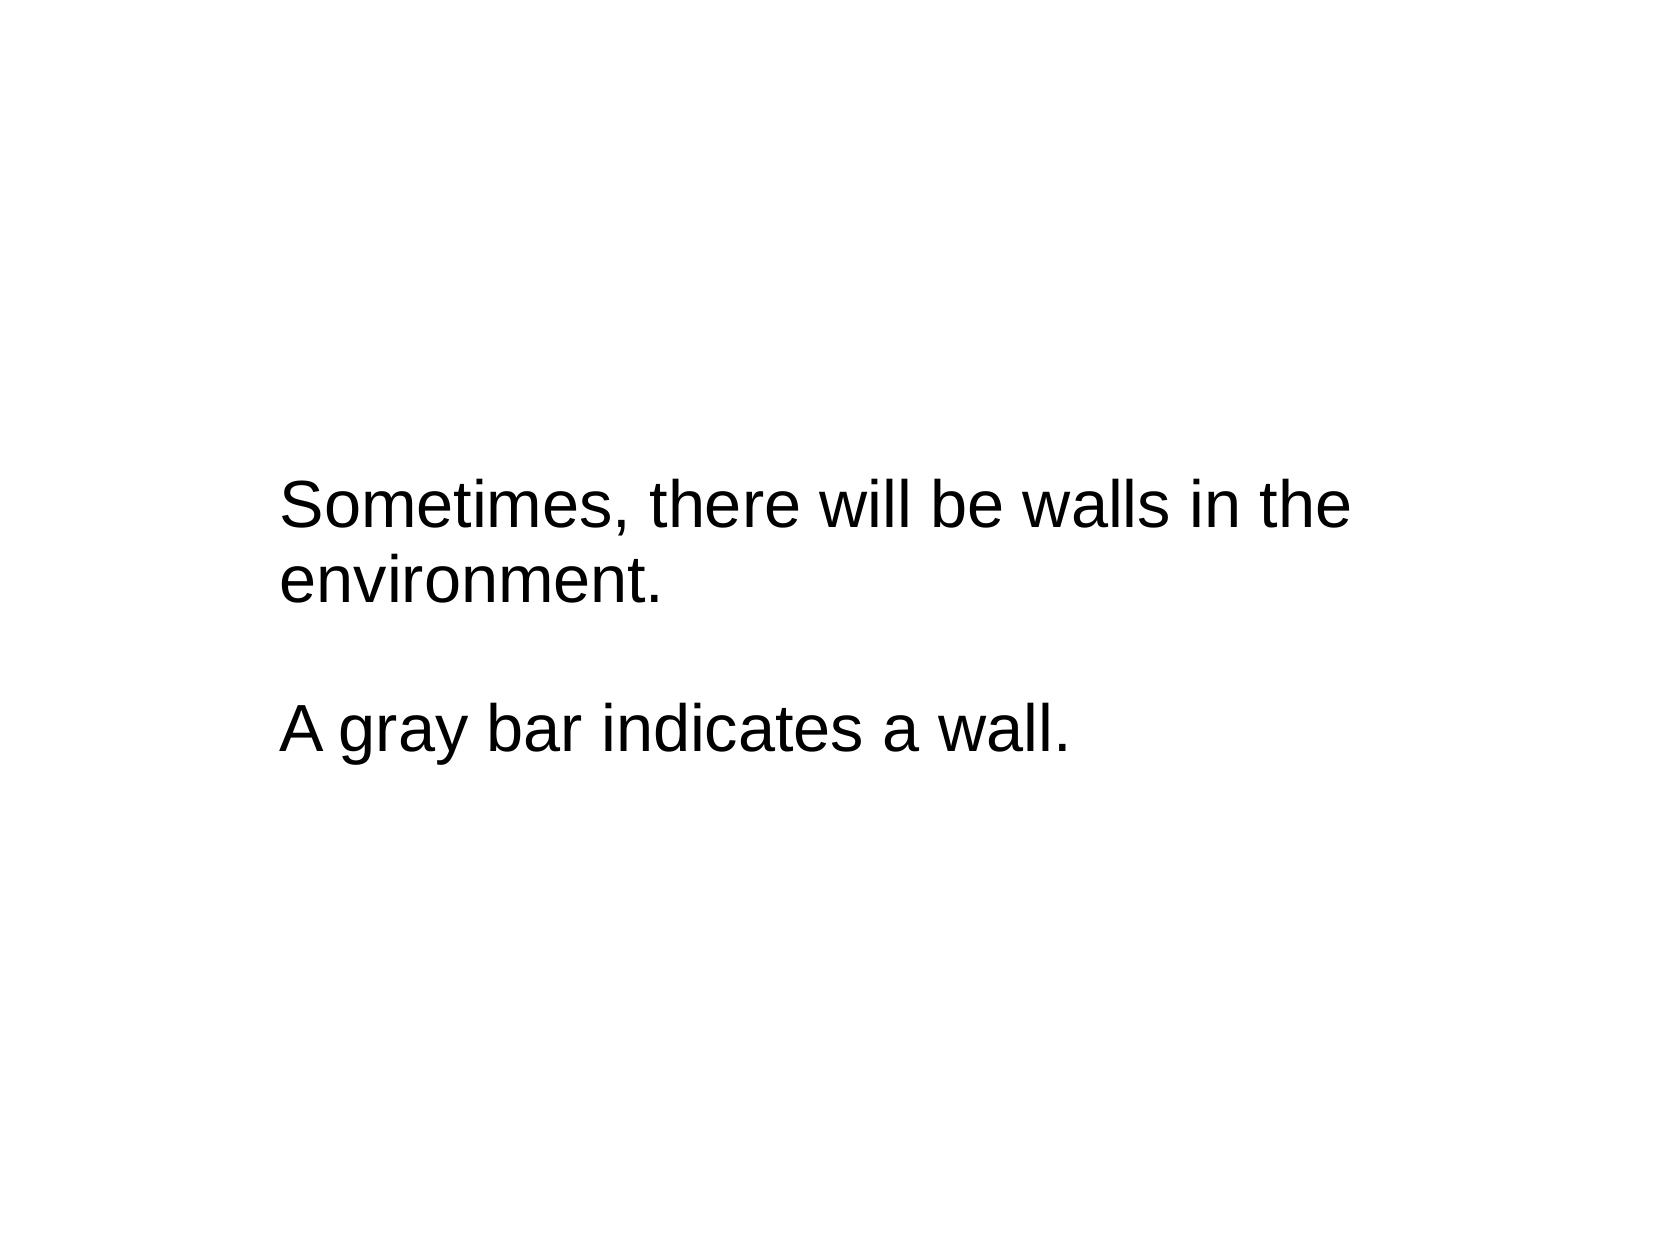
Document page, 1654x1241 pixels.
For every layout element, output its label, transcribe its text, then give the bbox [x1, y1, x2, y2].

text_box Sometimes, there will be walls in the environment. A gray bar indicates a wall. [265, 235, 1481, 1223]
